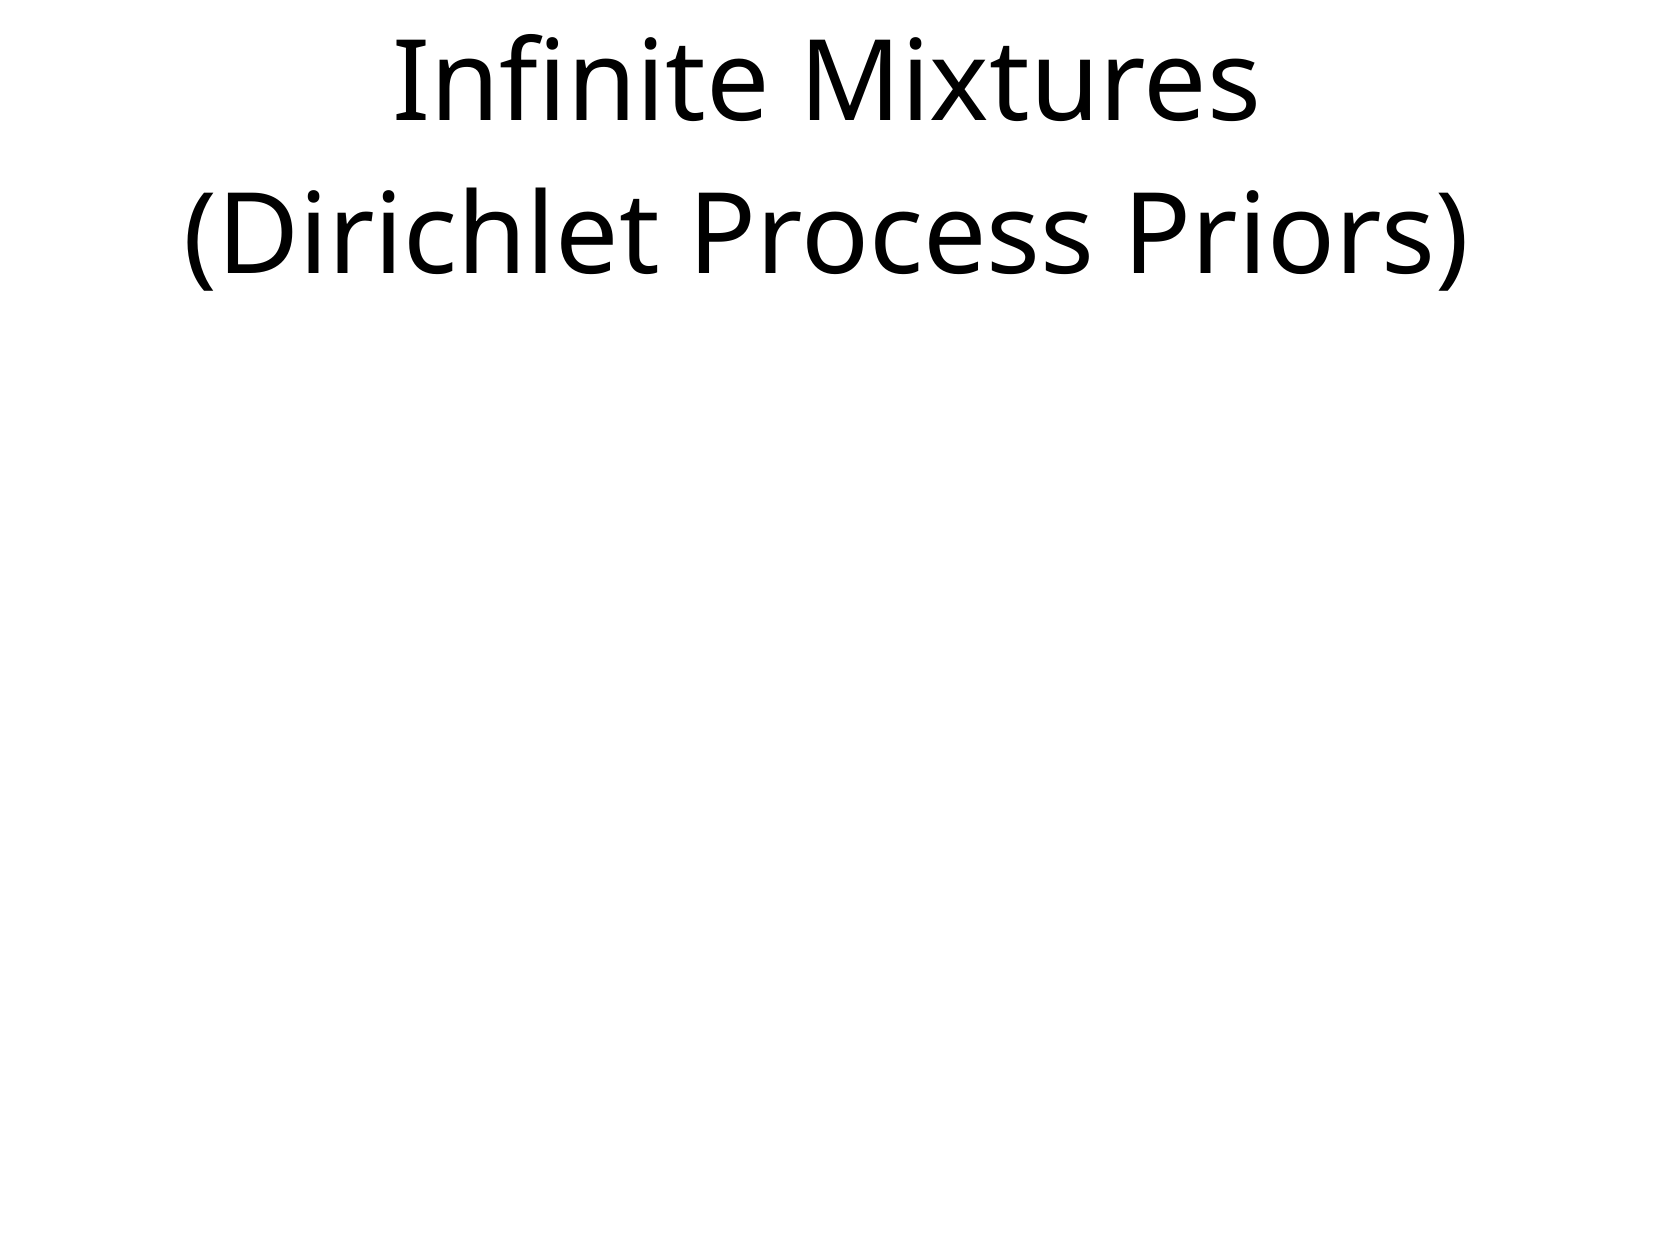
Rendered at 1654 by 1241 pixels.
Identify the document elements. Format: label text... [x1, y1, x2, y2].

title Infinite Mixtures (Dirichlet Process Priors) [82, 40, 1571, 266]
